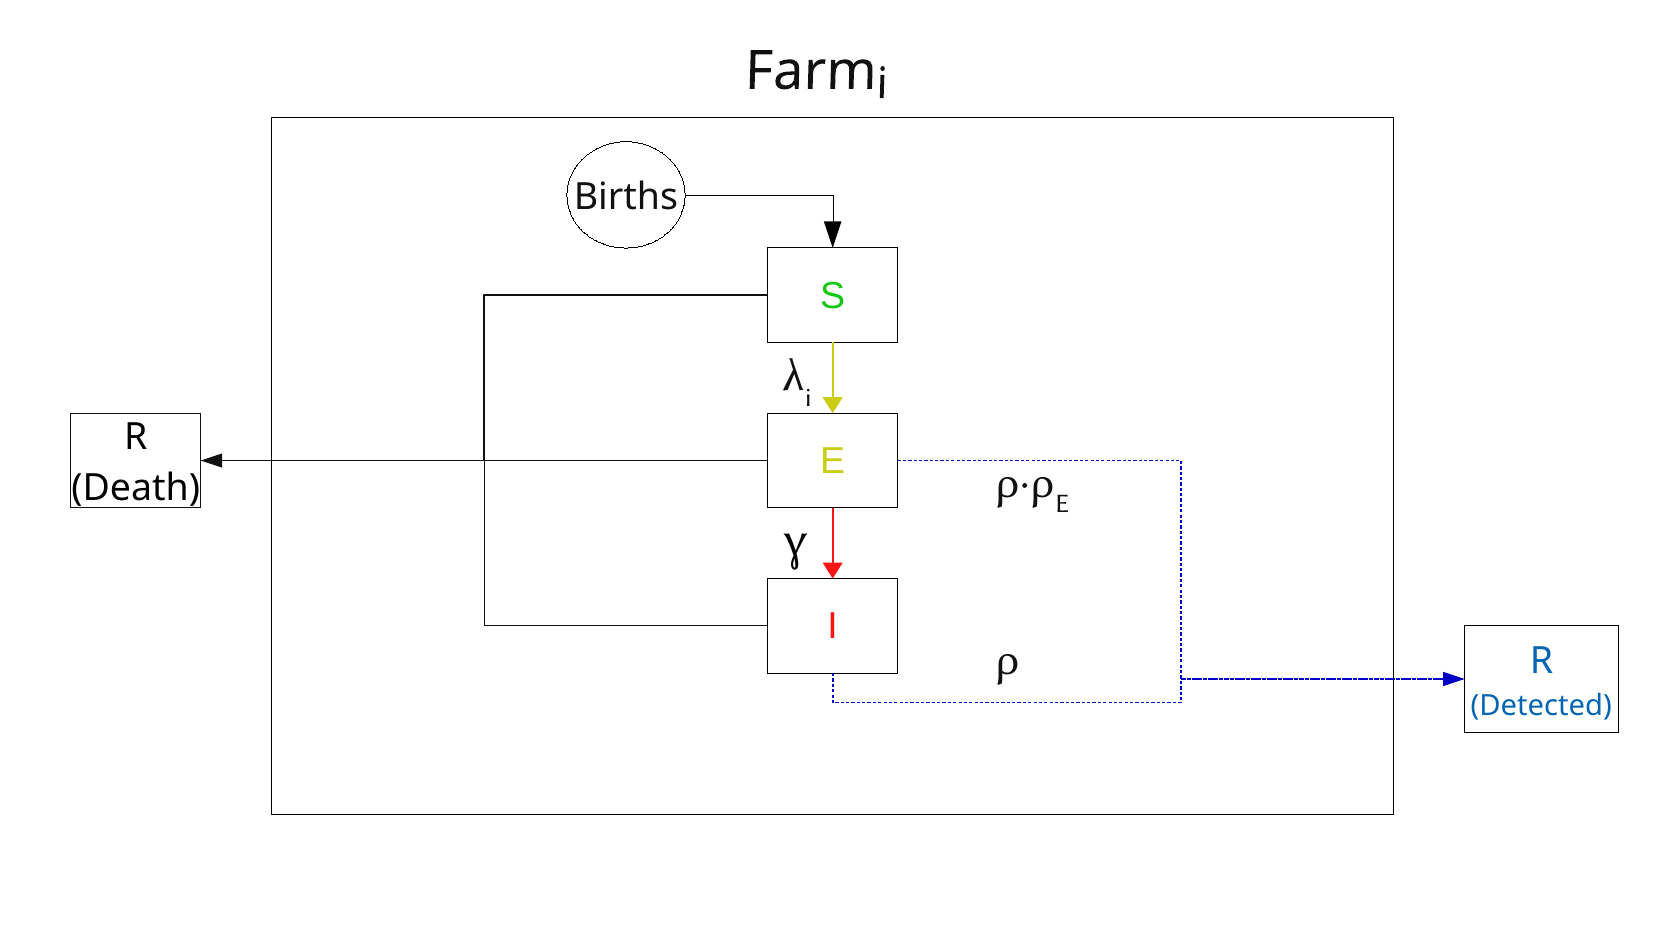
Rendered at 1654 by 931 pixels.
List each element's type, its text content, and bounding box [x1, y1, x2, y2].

text_box λi [767, 342, 839, 446]
text_box R (Detected) [1464, 625, 1619, 733]
text_box ɣ [767, 502, 827, 605]
text_box I [767, 578, 898, 674]
text_box [485, 461, 767, 625]
text_box [271, 117, 1394, 815]
text_box [827, 508, 832, 562]
text_box Farmi [696, 35, 937, 107]
text_box E [767, 413, 898, 508]
text_box Births [566, 141, 686, 249]
text_box ρ·ρE [980, 448, 1123, 553]
text_box R (Death) [70, 413, 201, 508]
text_box S [767, 247, 898, 343]
text_box ρ [980, 625, 1052, 716]
text_box [485, 296, 767, 460]
